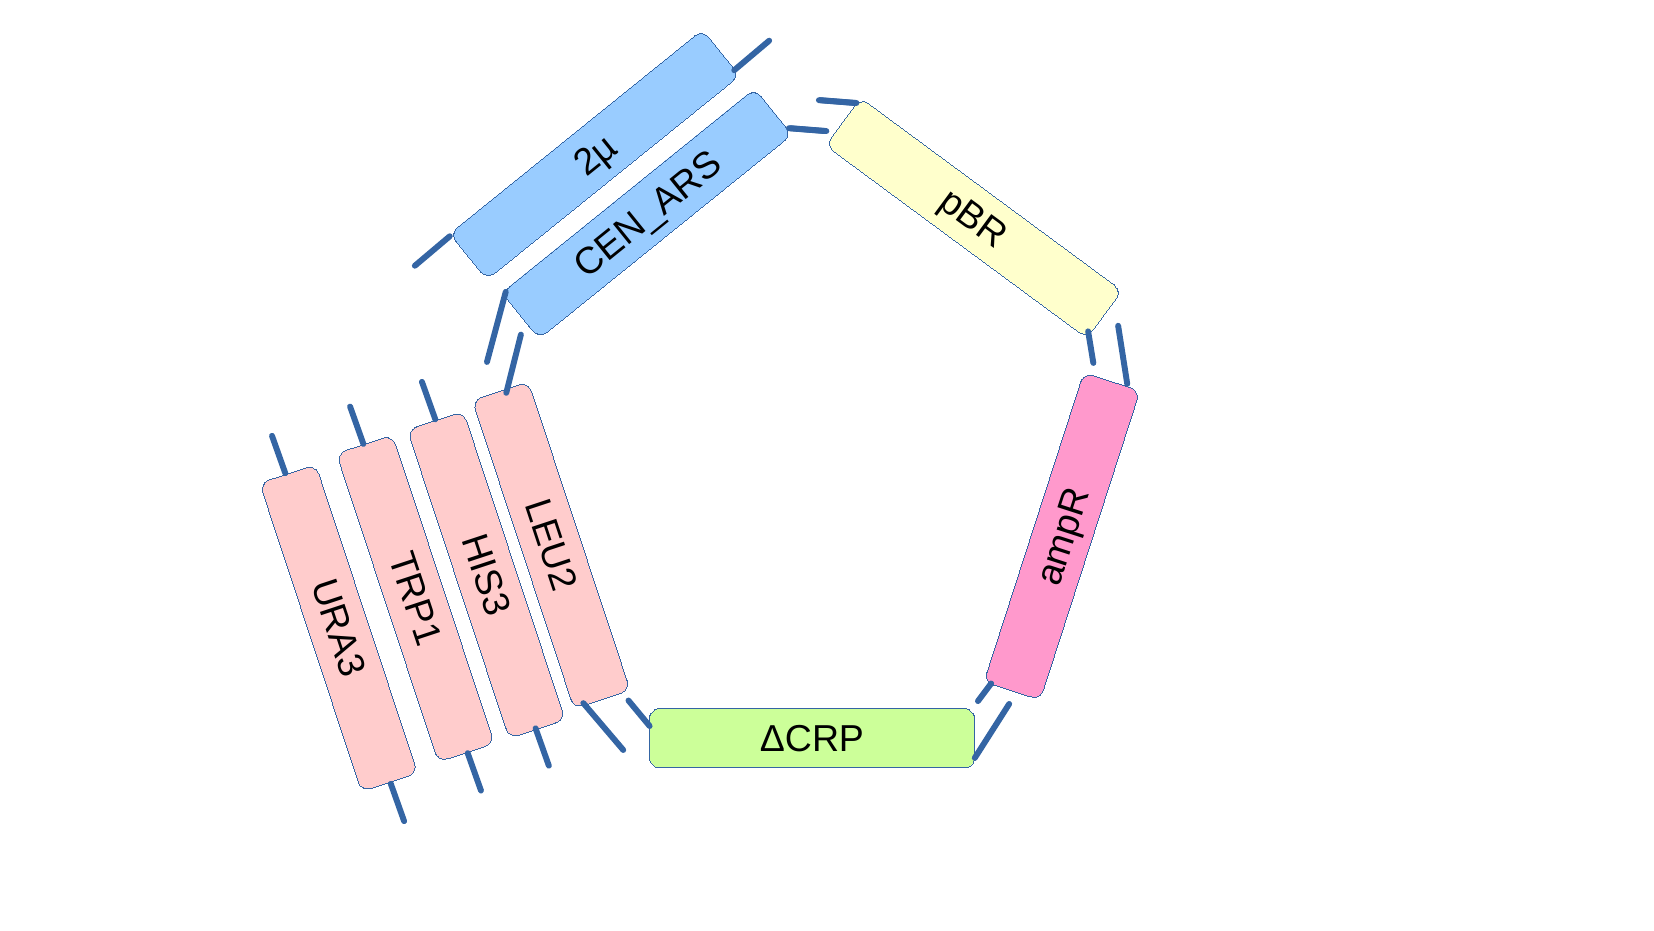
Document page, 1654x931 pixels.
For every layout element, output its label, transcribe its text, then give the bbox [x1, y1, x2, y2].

text_box LEU2 [474, 384, 628, 706]
text_box pBR [829, 101, 1119, 335]
text_box TRP1 [339, 437, 492, 760]
text_box 2µ [453, 33, 736, 276]
text_box CEN_ARS [507, 92, 788, 335]
text_box ΔCRP [649, 708, 975, 768]
text_box ampR [986, 375, 1138, 698]
text_box URA3 [262, 467, 416, 789]
text_box HIS3 [410, 414, 563, 736]
